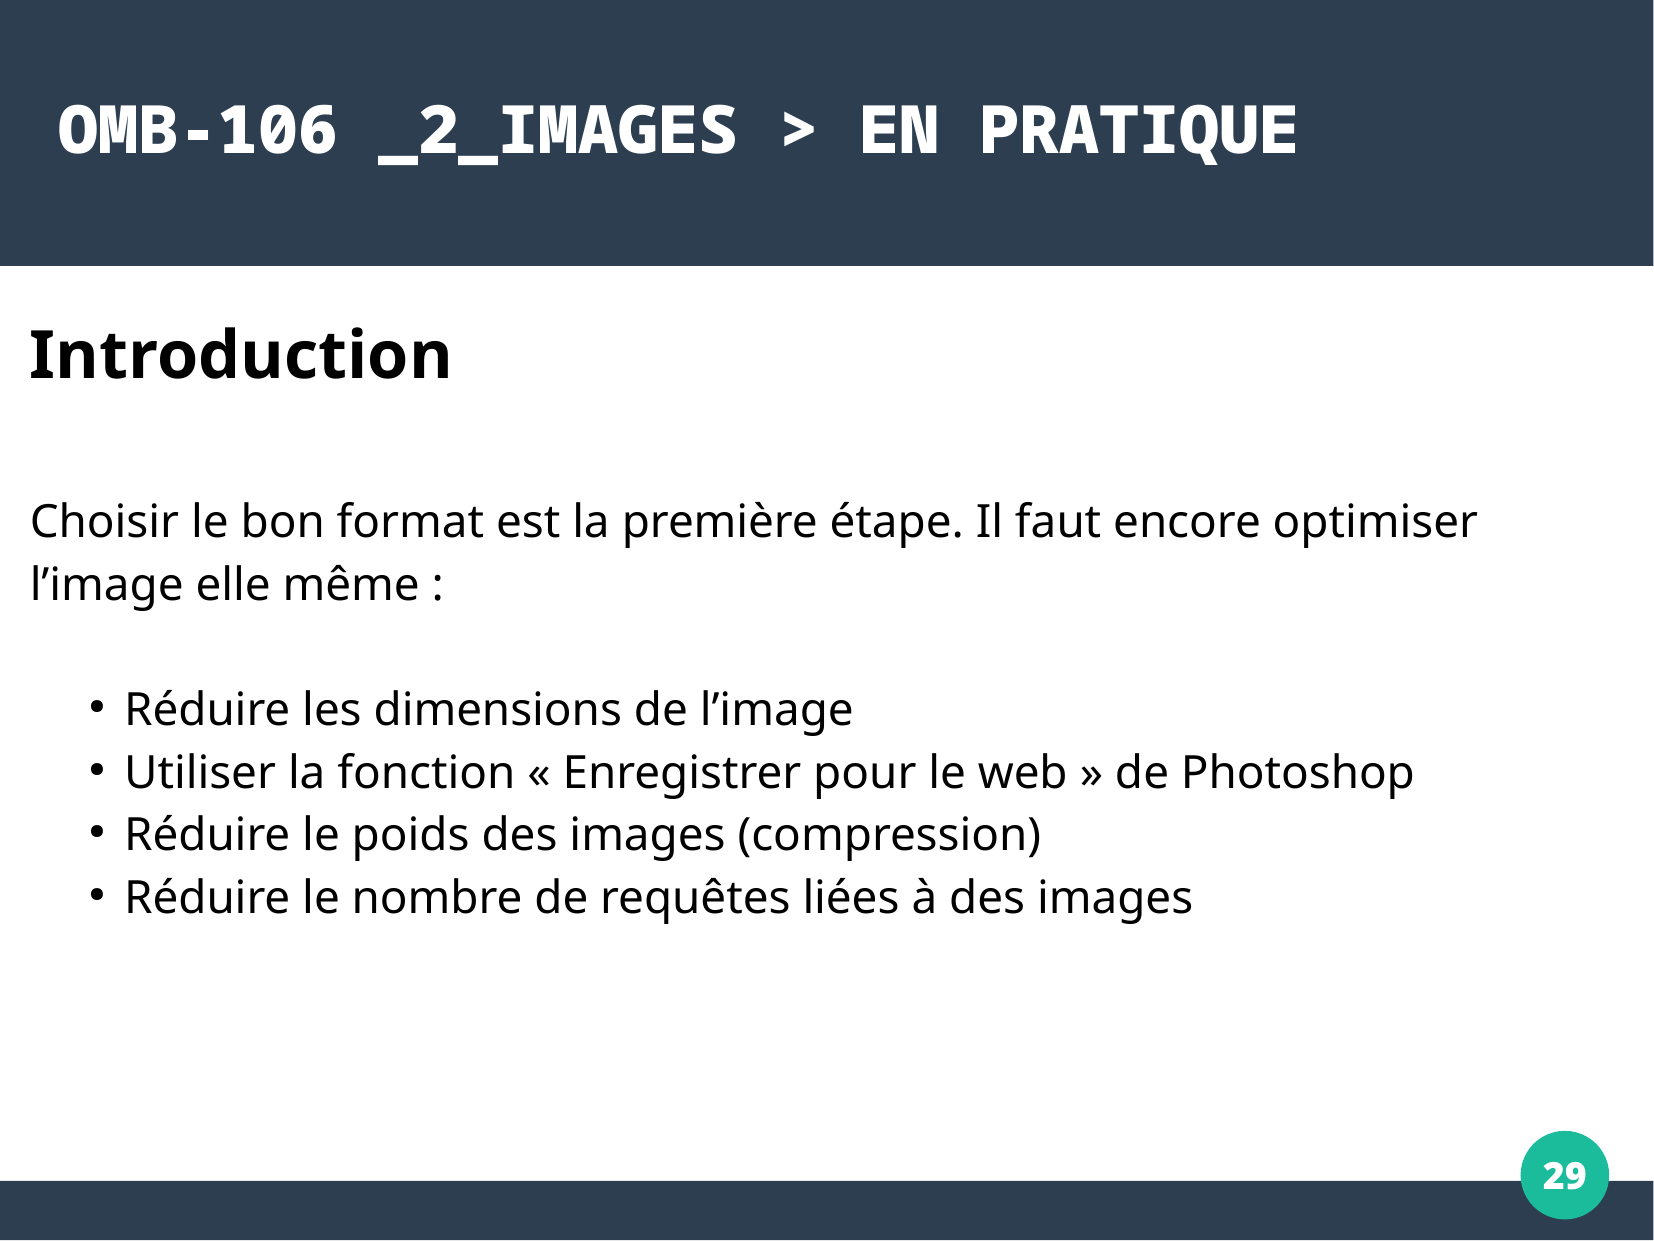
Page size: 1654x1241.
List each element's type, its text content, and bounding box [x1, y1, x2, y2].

title OMB-106 _2_IMAGES > EN PRATIQUE [58, 49, 1595, 207]
text_box Introduction Choisir le bon format est la première étape. Il faut encore optimiser l’image elle même : Réduire les dimensions de l’image Utiliser la fonction « Enregistrer pour le web » de Photoshop Réduire le poids des images (compression) Réduire le nombre de requêtes liées à des images [15, 300, 1621, 1111]
